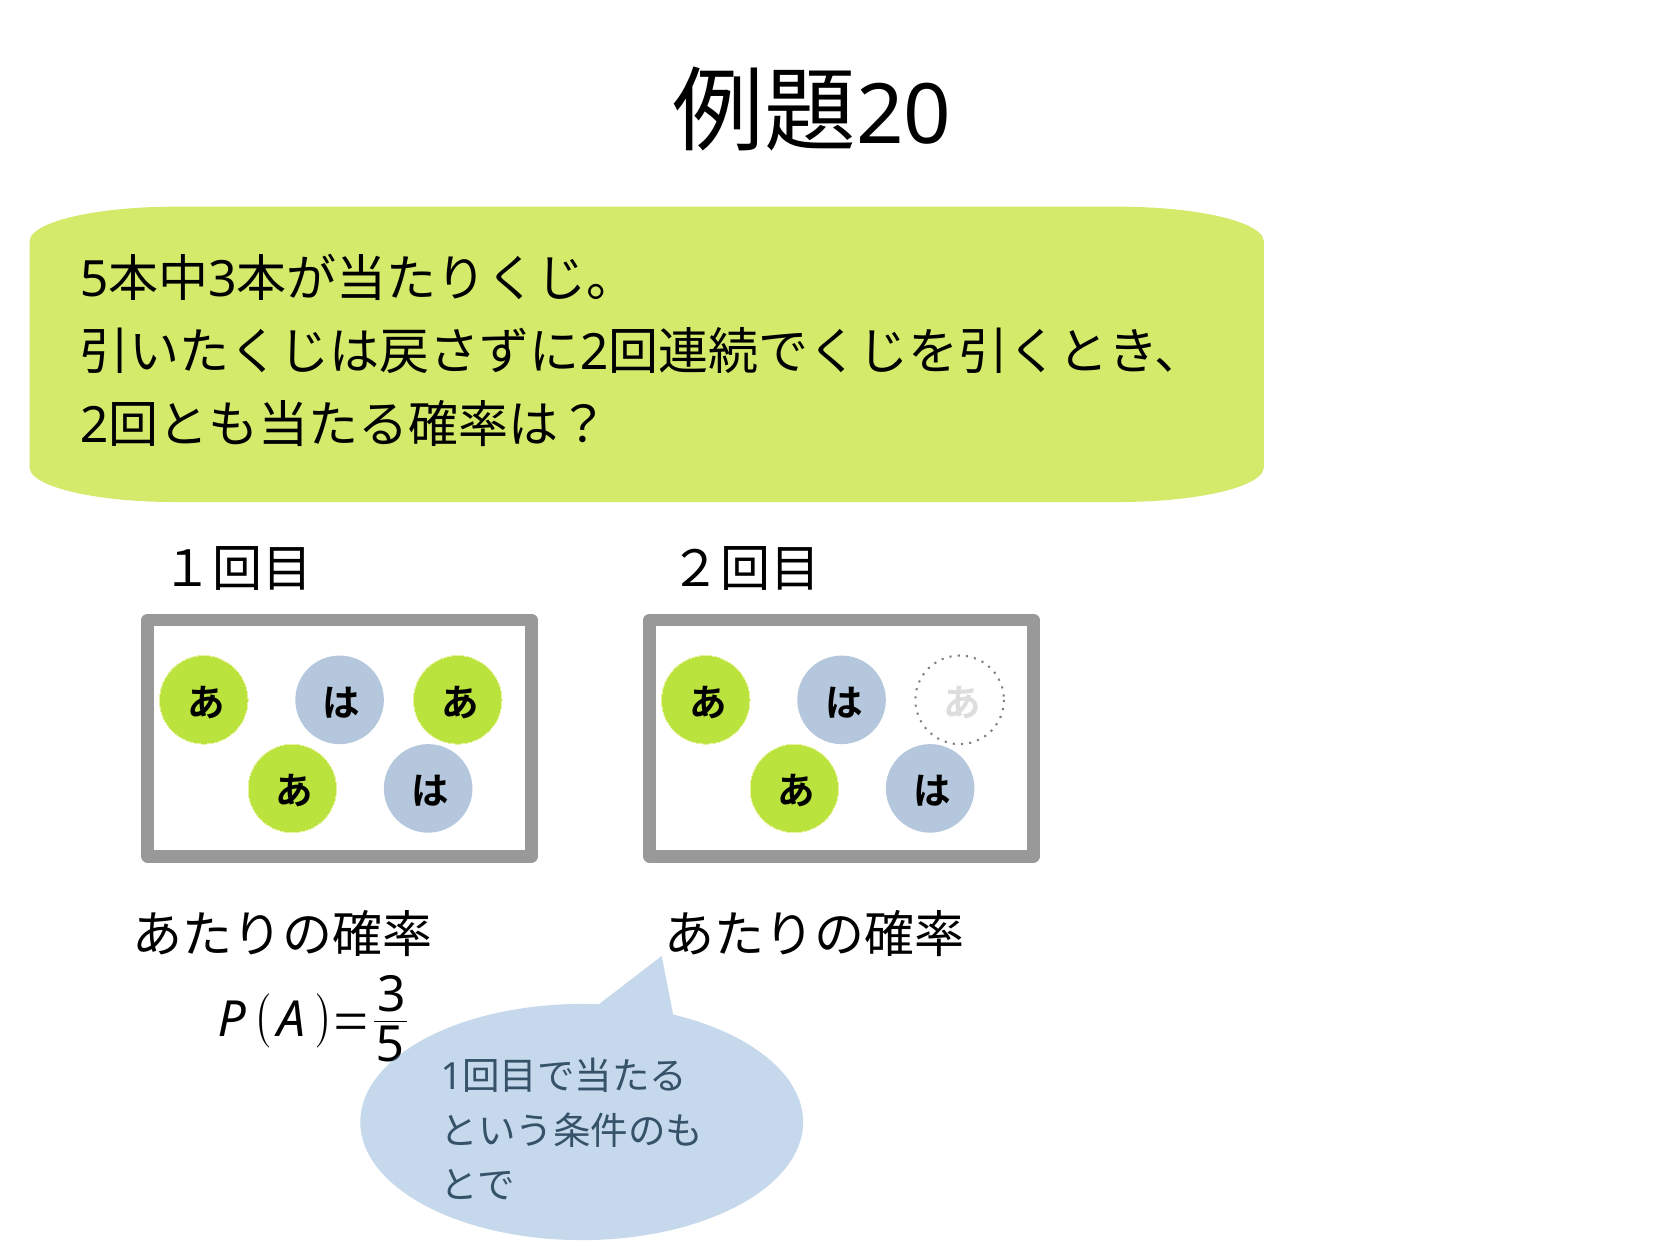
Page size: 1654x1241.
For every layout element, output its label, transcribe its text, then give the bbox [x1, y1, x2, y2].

text_box 1回目で当たるという条件のもとで [360, 955, 804, 1241]
text_box [649, 620, 1034, 857]
text_box は [295, 655, 384, 745]
text_box あ [248, 744, 337, 833]
title 例題20 [29, 29, 1595, 178]
chart [211, 974, 414, 1071]
text_box は [797, 655, 886, 745]
text_box あ [159, 655, 249, 745]
text_box ２回目 [655, 520, 922, 609]
text_box [147, 620, 532, 857]
text_box あたりの確率 [118, 887, 473, 975]
text_box あたりの確率 [649, 887, 1004, 975]
text_box 5本中3本が当たりくじ。 引いたくじは戻さずに2回連続でくじを引くとき、 2回とも当たる確率は？ [64, 231, 1630, 464]
text_box は [383, 744, 473, 833]
text_box は [885, 744, 975, 833]
text_box あ [413, 655, 503, 745]
text_box あ [661, 655, 751, 745]
text_box １回目 [147, 520, 414, 609]
text_box [29, 206, 1264, 503]
text_box あ [750, 744, 839, 833]
text_box あ [915, 655, 1004, 745]
